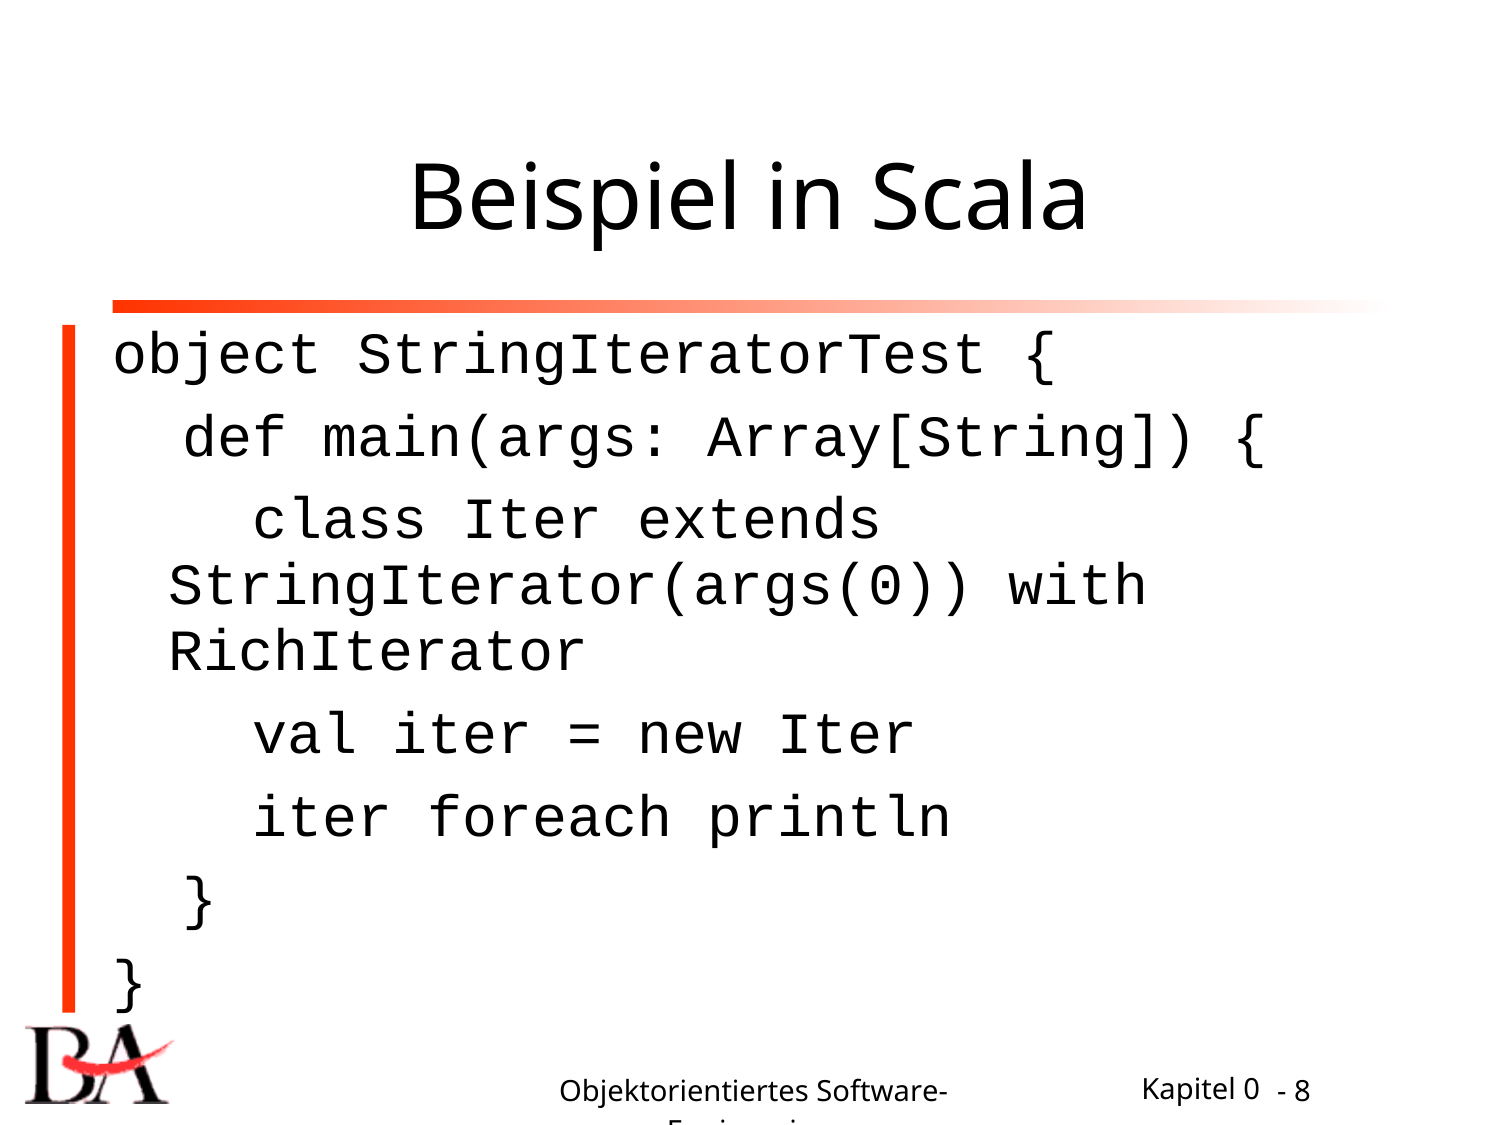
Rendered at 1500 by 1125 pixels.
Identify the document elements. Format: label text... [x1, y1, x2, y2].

title Beispiel in Scala [112, 28, 1388, 324]
list object StringIteratorTest { def main(args: Array[String]) { class Iter extends StringIterator(args(0)) with RichIterator val iter = new Iter iter foreach println } } [112, 324, 1388, 1055]
picture [24, 1024, 175, 1104]
